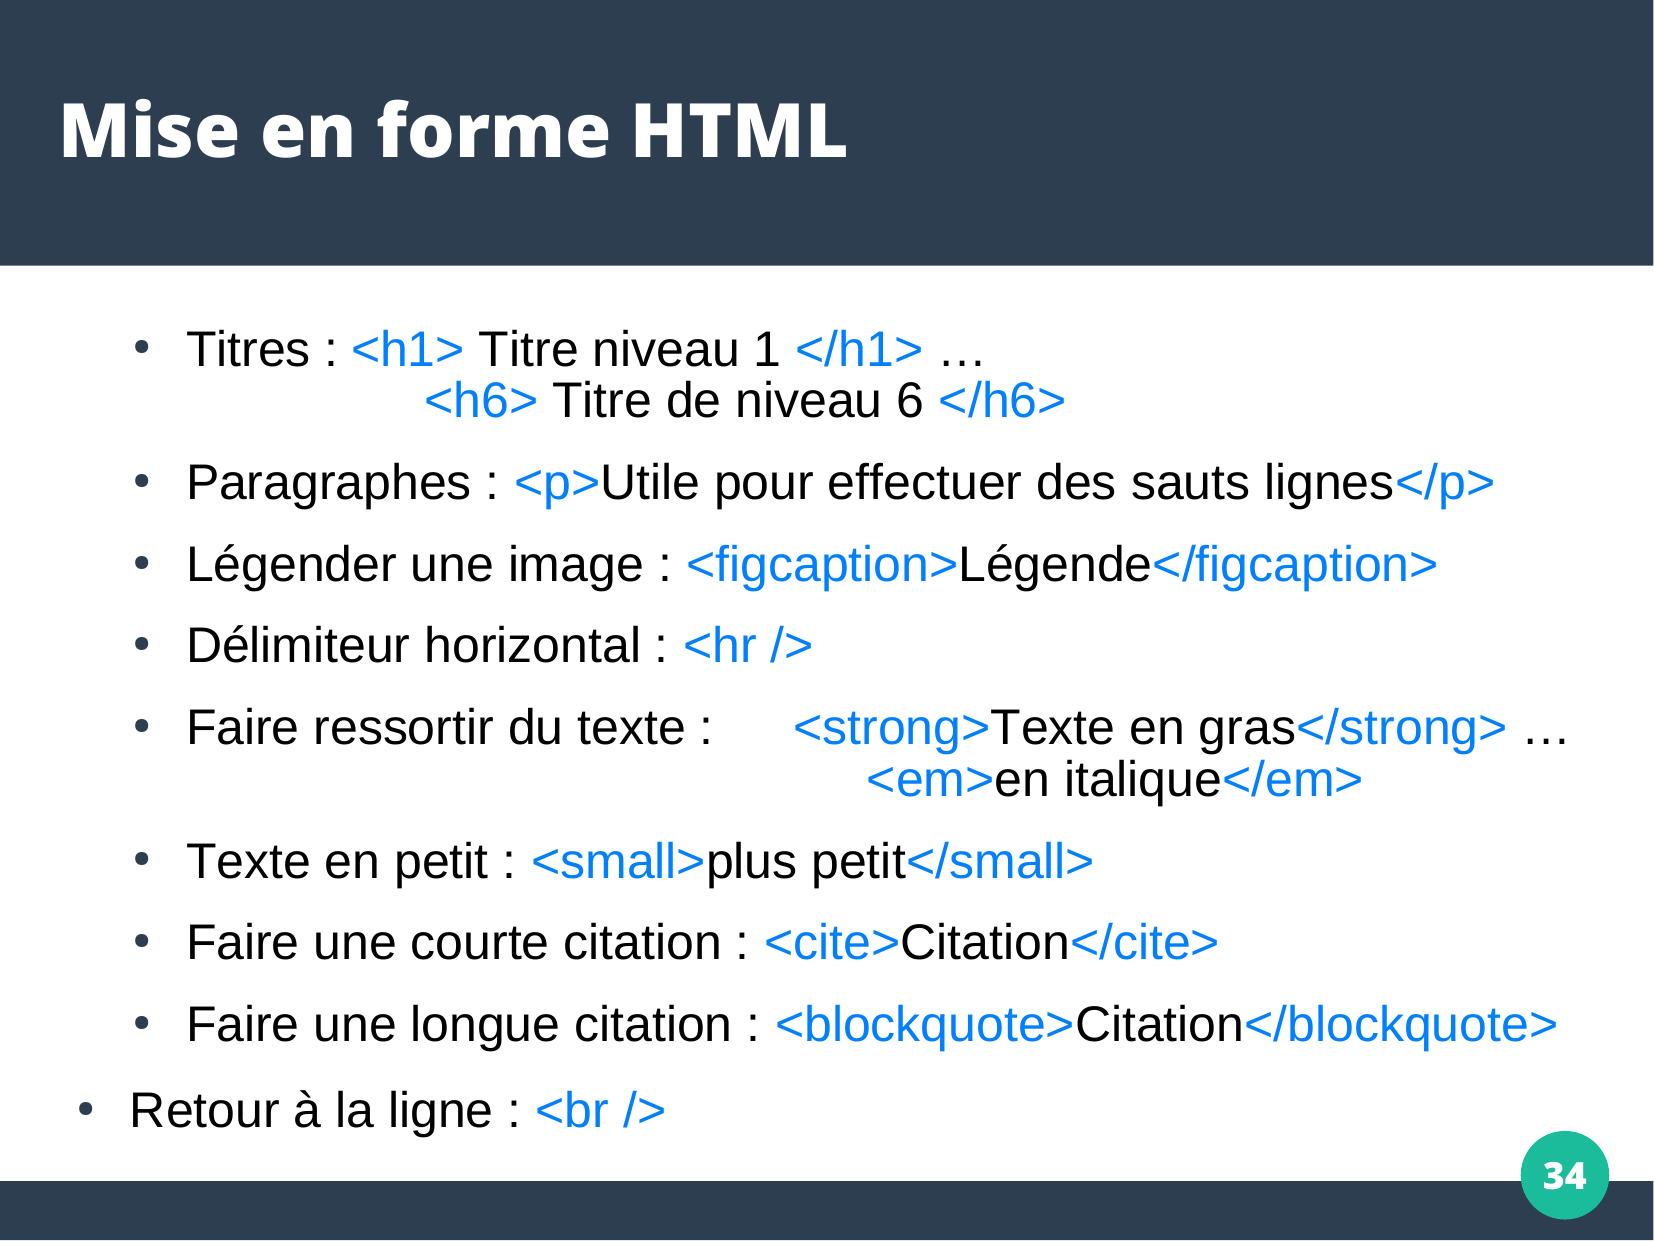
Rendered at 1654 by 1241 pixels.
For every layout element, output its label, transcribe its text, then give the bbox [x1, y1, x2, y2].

title Mise en forme HTML [59, 49, 1595, 207]
list Titres : <h1> Titre niveau 1 </h1> … <h6> Titre de niveau 6 </h6> Paragraphes : <p>Utile pour effectuer des sauts lignes</p> Légender une image : <figcaption>Légende</figcaption> Délimiteur horizontal : <hr /> Faire ressortir du texte : <strong>Texte en gras</strong> … <em>en italique</em> Texte en petit : <small>plus petit</small> Faire une courte citation : <cite>Citation</cite> Faire une longue citation : <blockquote>Citation</blockquote> Retour à la ligne : <br /> [59, 324, 1595, 1152]
